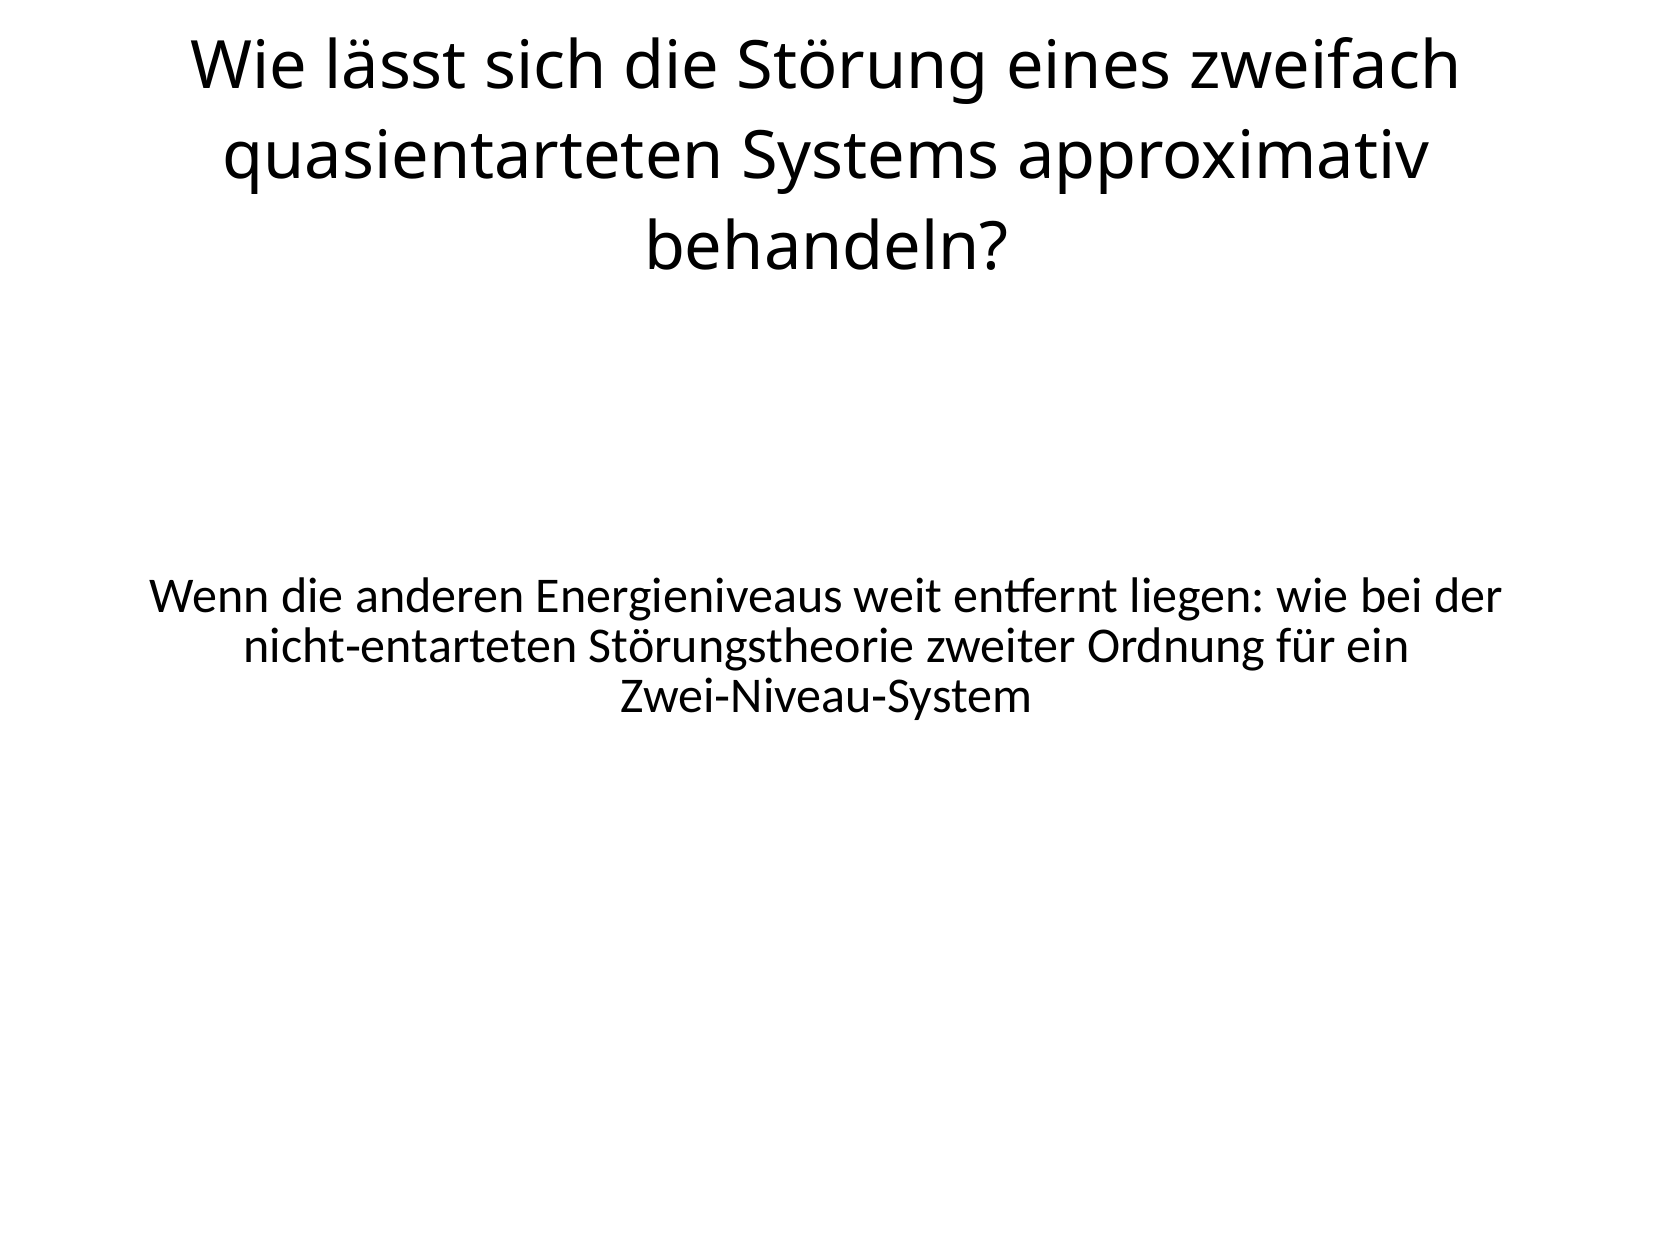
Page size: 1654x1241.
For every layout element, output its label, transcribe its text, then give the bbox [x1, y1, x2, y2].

title Wie lässt sich die Störung eines zweifach quasientarteten Systems approximativ behandeln? [82, 49, 1571, 257]
subtitle Wenn die anderen Energieniveaus weit entfernt liegen: wie bei der nicht‑entarteten Störungstheorie zweiter Ordnung für ein Zwei‑Niveau‑System [82, 290, 1571, 1010]
